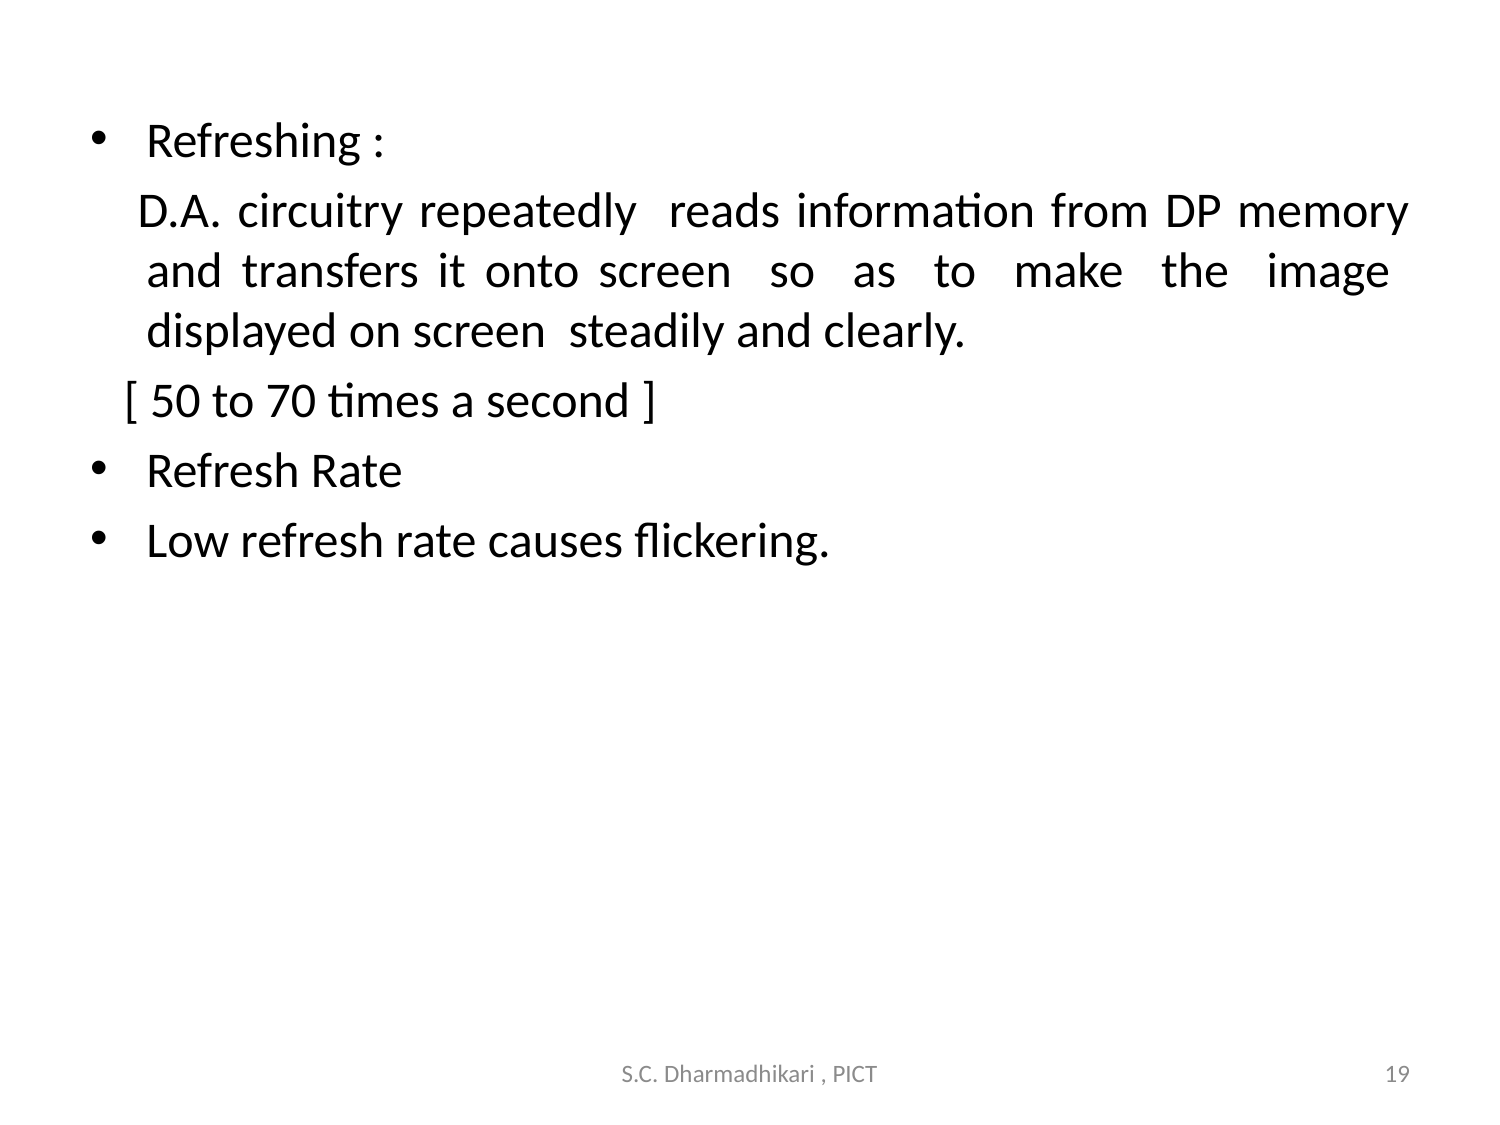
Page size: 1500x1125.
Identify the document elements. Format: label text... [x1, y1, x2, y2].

slide_number <number> [1074, 1042, 1425, 1103]
footer S.C. Dharmadhikari , PICT [512, 1042, 988, 1103]
list Refreshing : D.A. circuitry repeatedly reads information from DP memory and transfers it onto screen so as to make the image displayed on screen steadily and clearly. [ 50 to 70 times a second ] Refresh Rate Low refresh rate causes flickering. [75, 99, 1425, 1005]
